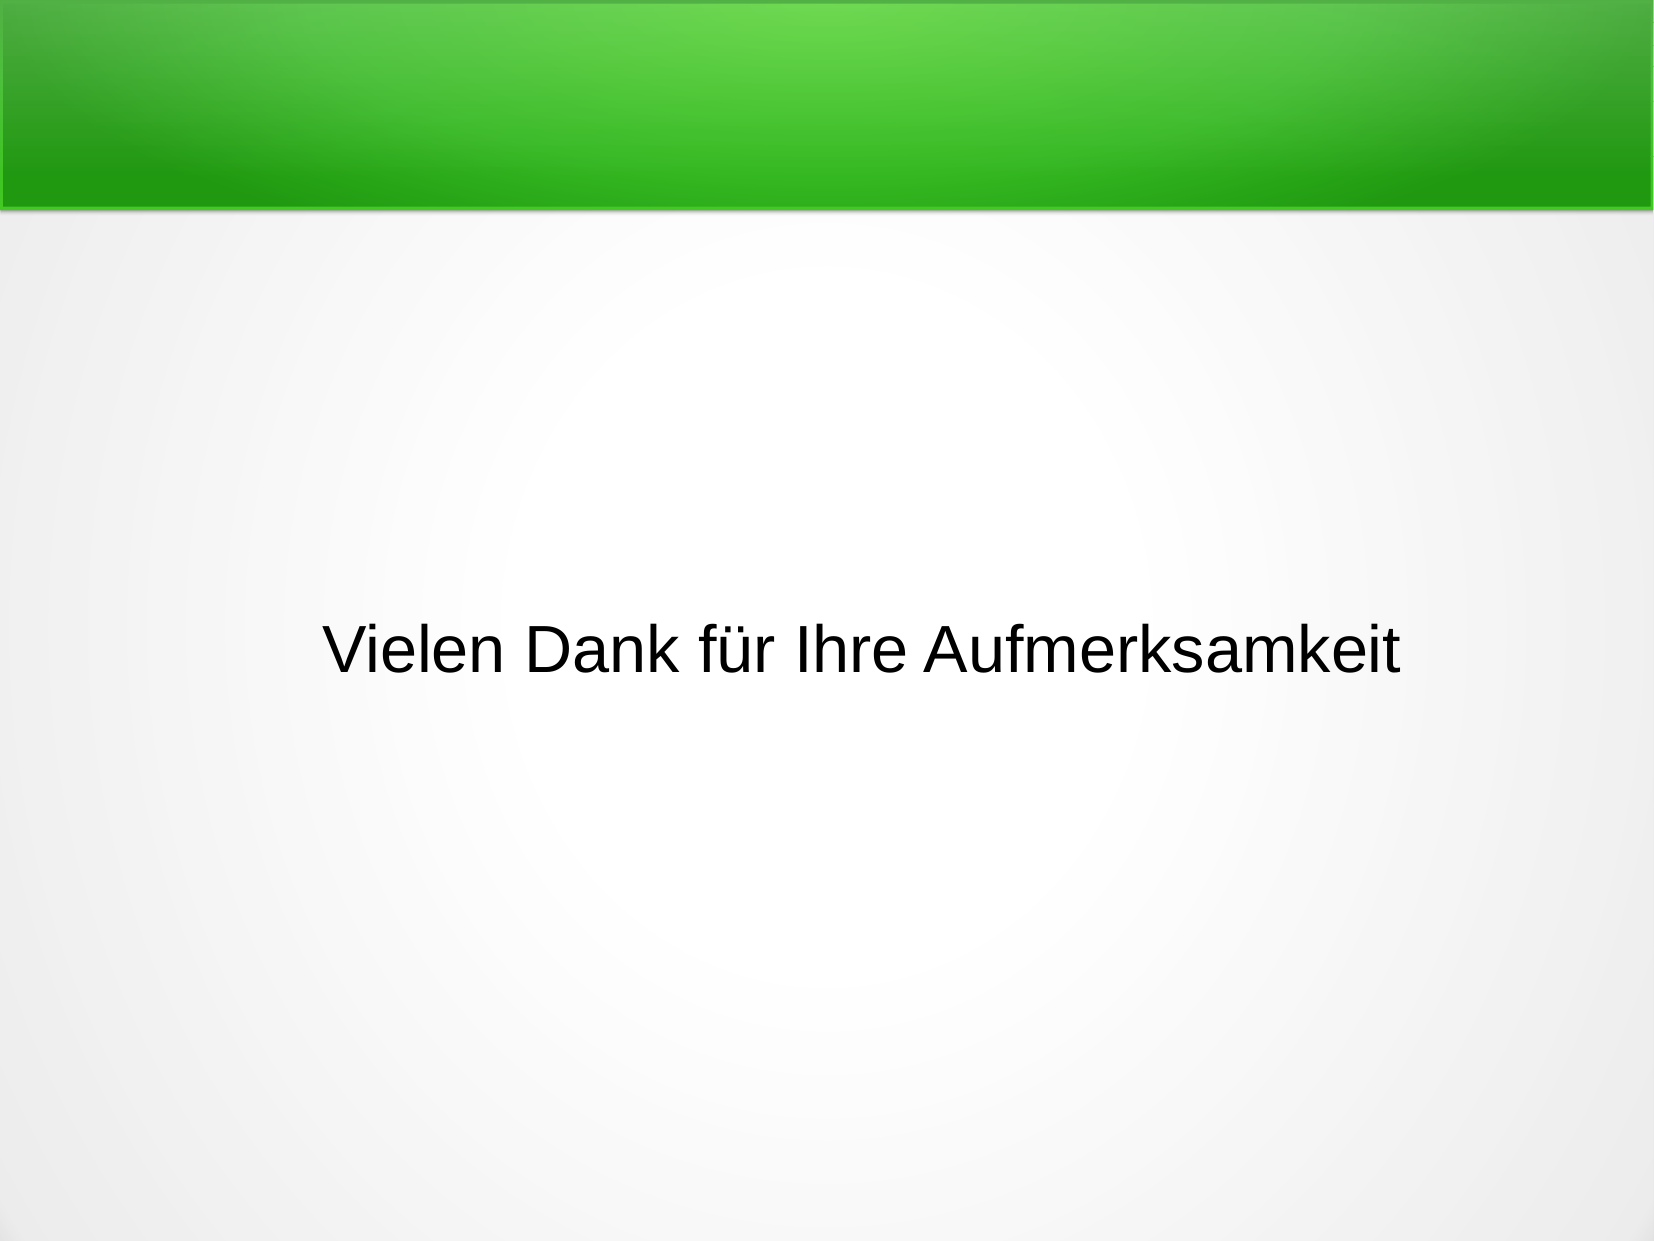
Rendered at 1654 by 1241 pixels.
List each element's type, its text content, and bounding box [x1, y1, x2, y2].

list Vielen Dank für Ihre Aufmerksamkeit [82, 299, 1571, 1019]
